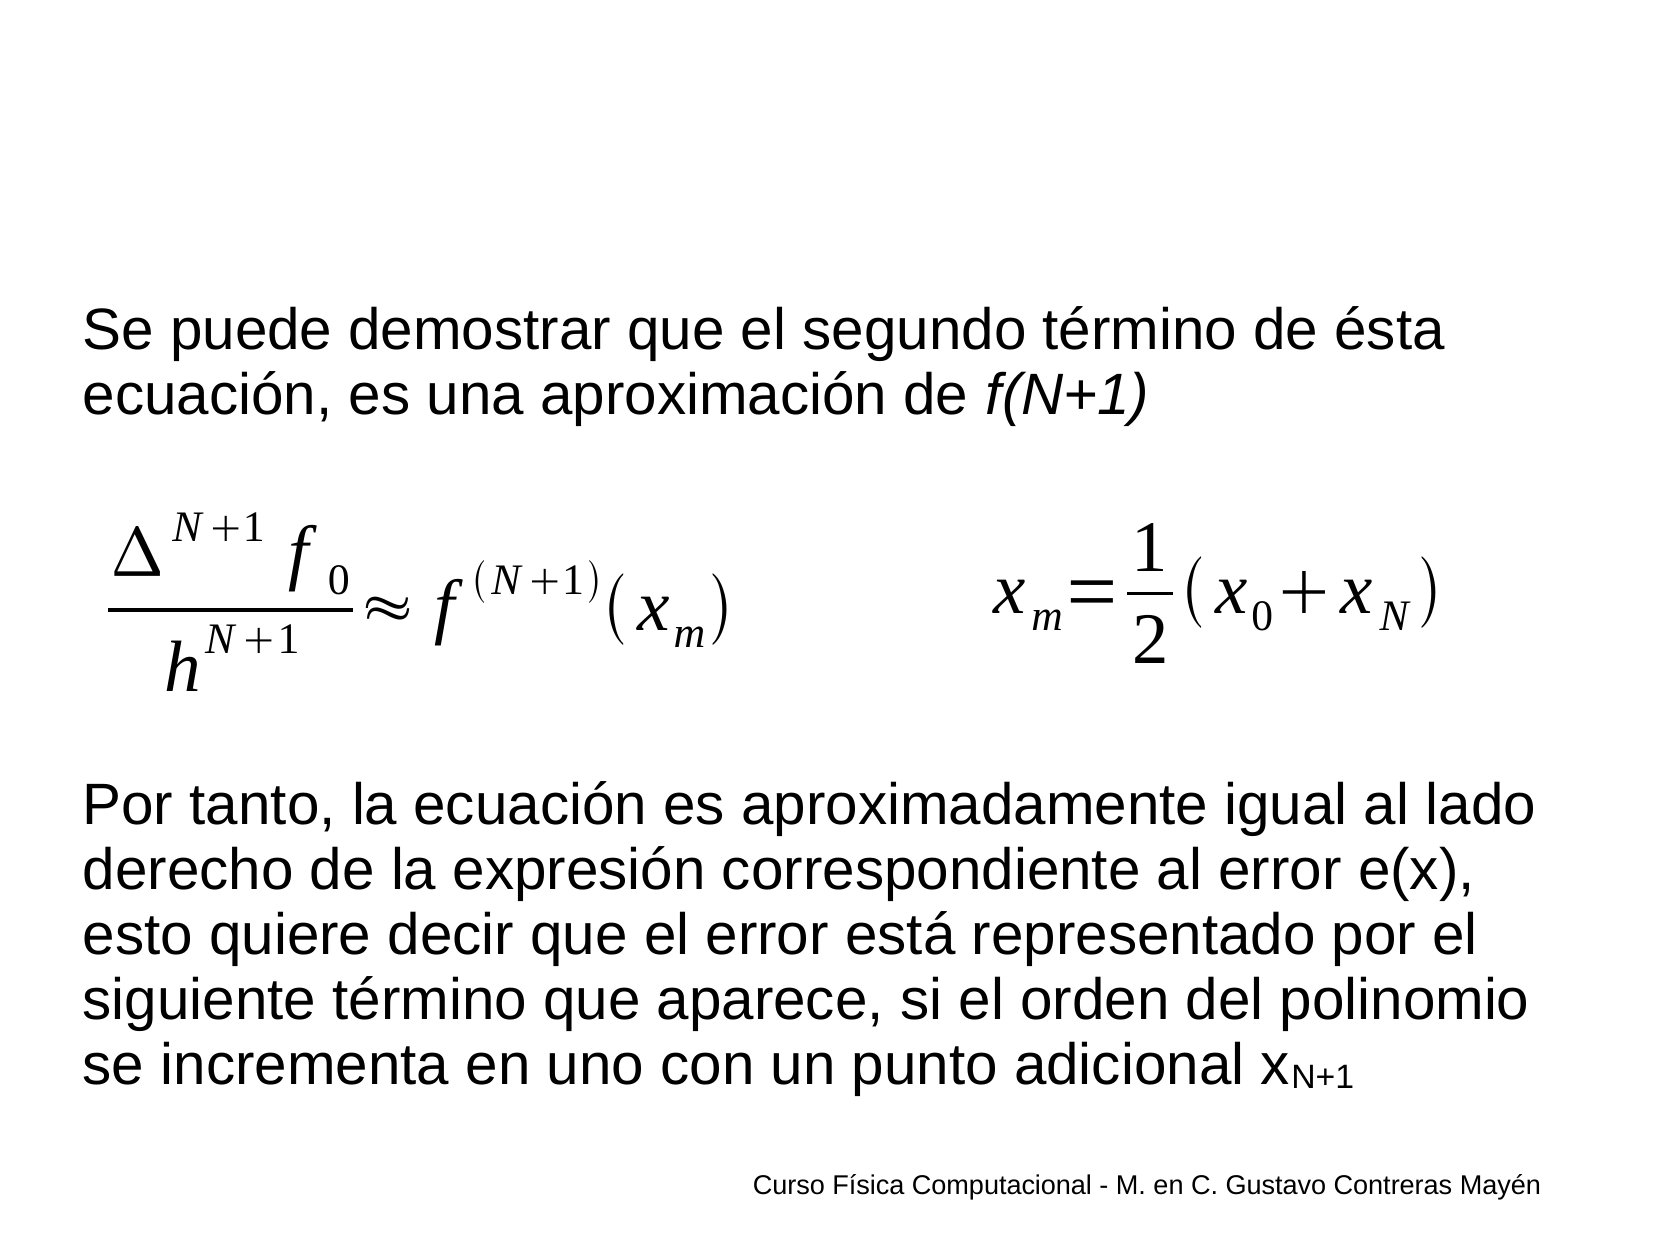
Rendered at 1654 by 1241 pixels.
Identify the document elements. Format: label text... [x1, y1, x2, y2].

text_box Por tanto, la ecuación es aproximadamente igual al lado derecho de la expresión correspondiente al error e(x), esto quiere decir que el error está representado por el siguiente término que aparece, si el orden del polinomio se incrementa en uno con un punto adicional xN+1 [82, 744, 1571, 1125]
chart [98, 501, 739, 707]
chart [981, 507, 1447, 680]
subtitle Se puede demostrar que el segundo término de ésta ecuación, es una aproximación de f(N+1) [82, 273, 1571, 449]
